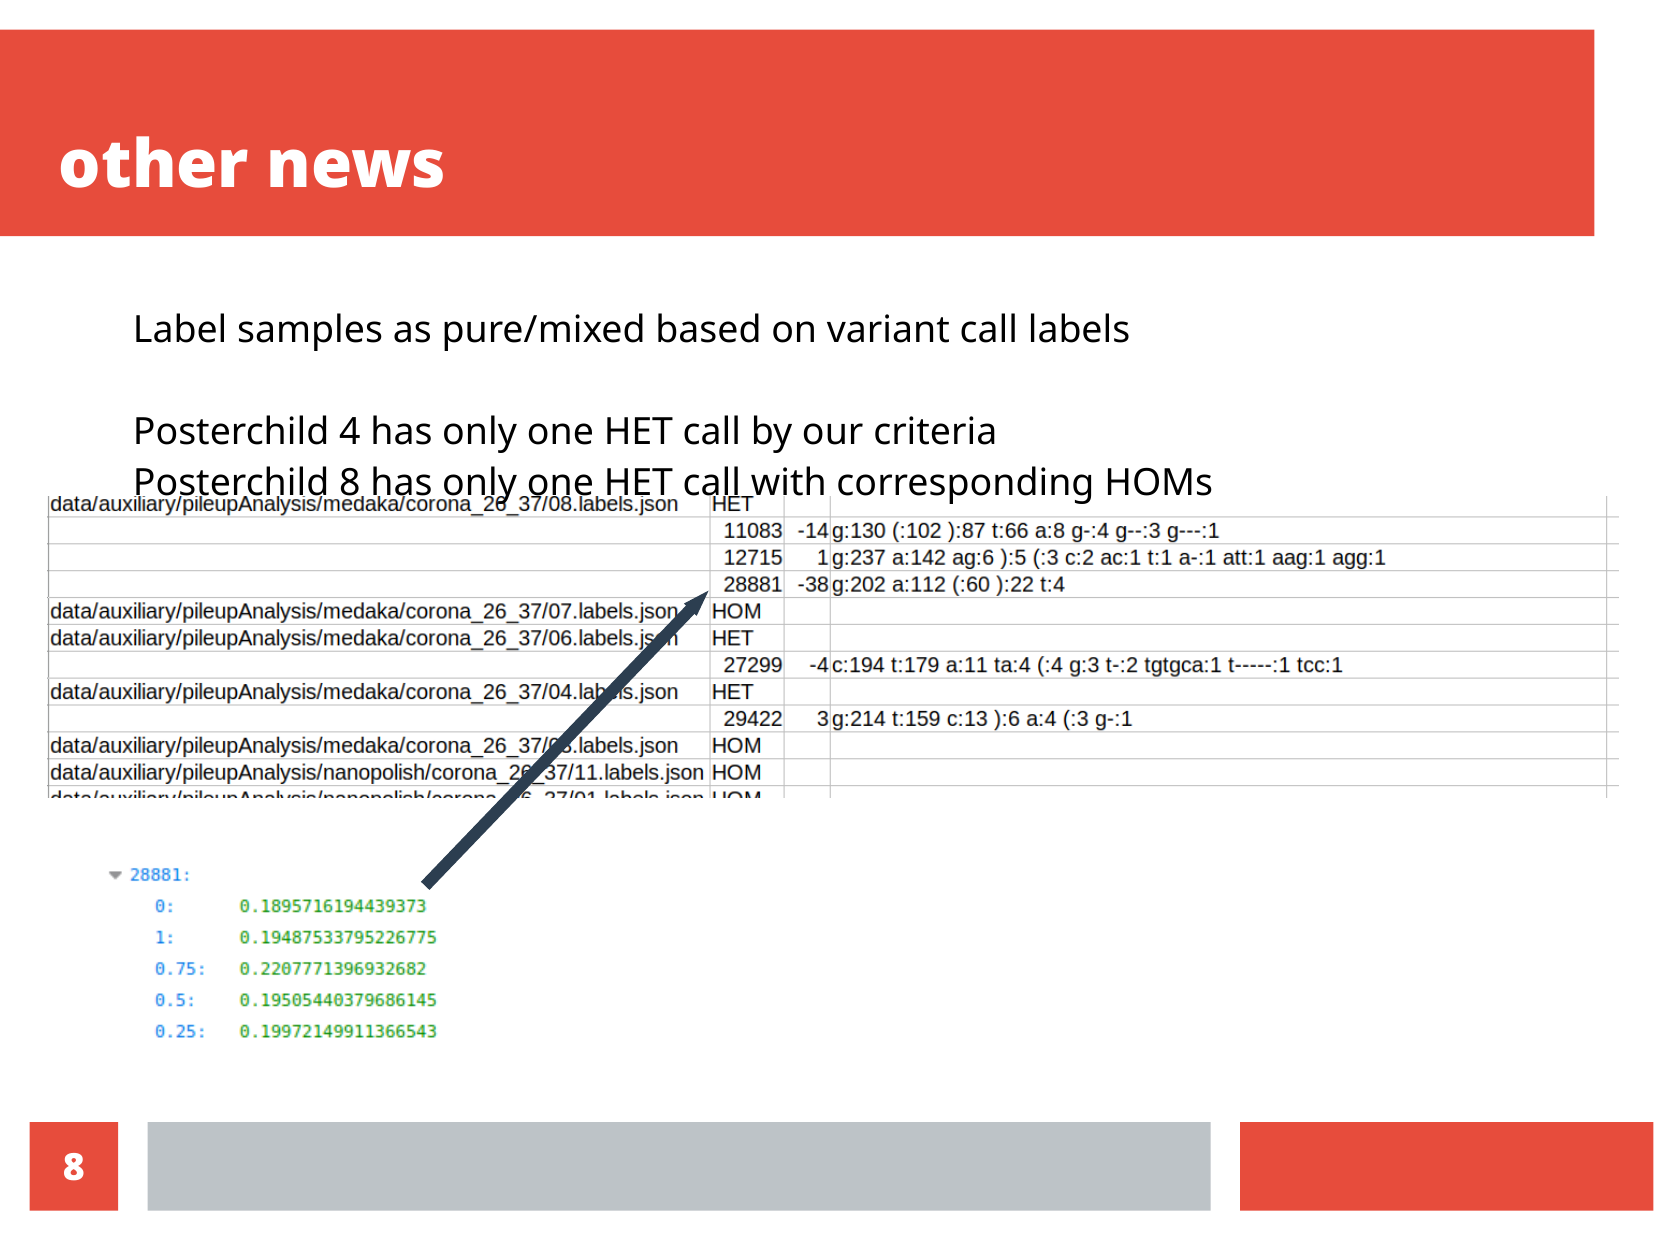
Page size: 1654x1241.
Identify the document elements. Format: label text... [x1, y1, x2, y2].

picture [47, 496, 1619, 798]
title other news [59, 59, 1595, 207]
text_box Label samples as pure/mixed based on variant call labels Posterchild 4 has only one HET call by our criteria Posterchild 8 has only one HET call with corresponding HOMs [118, 295, 1441, 515]
picture [100, 856, 458, 1080]
